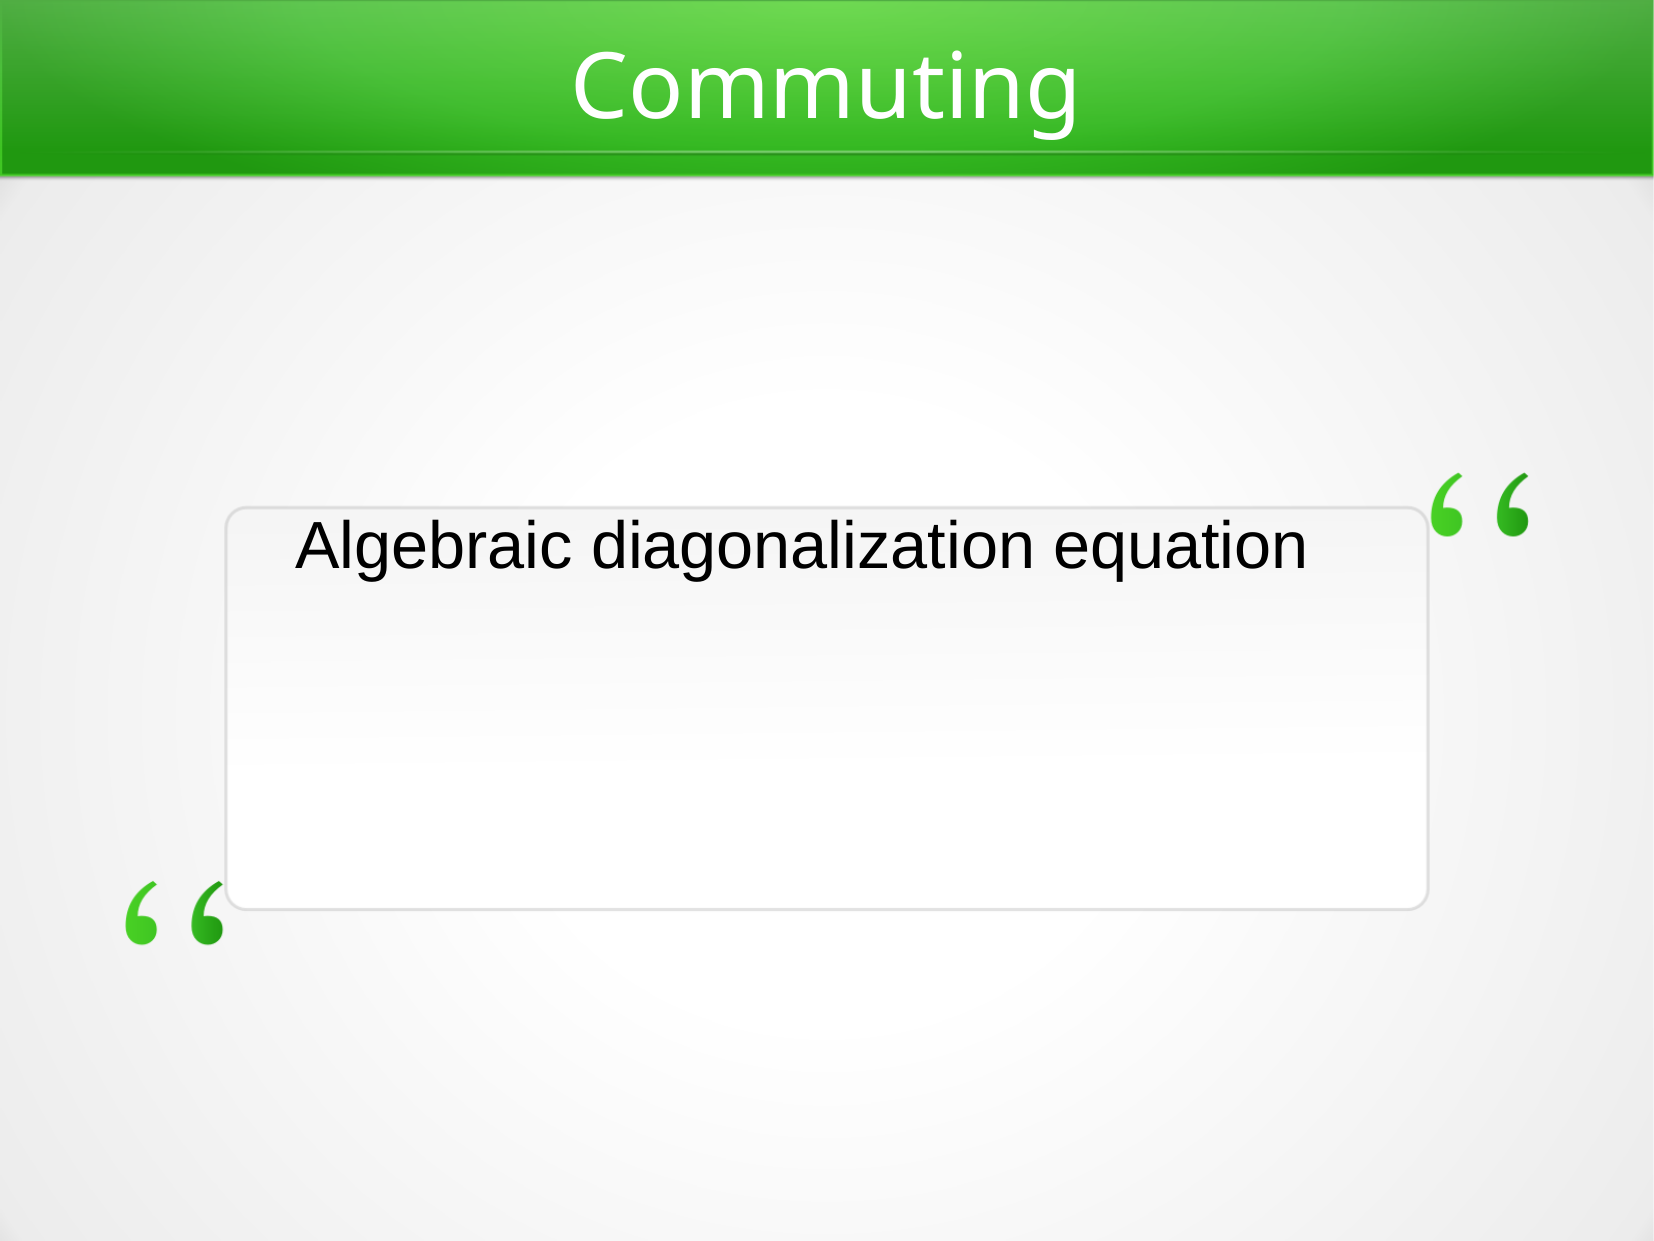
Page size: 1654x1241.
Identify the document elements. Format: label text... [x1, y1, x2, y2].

picture [0, 0, 1654, 1241]
list Algebraic diagonalization equation [224, 507, 1430, 910]
title Commuting [82, 11, 1571, 154]
